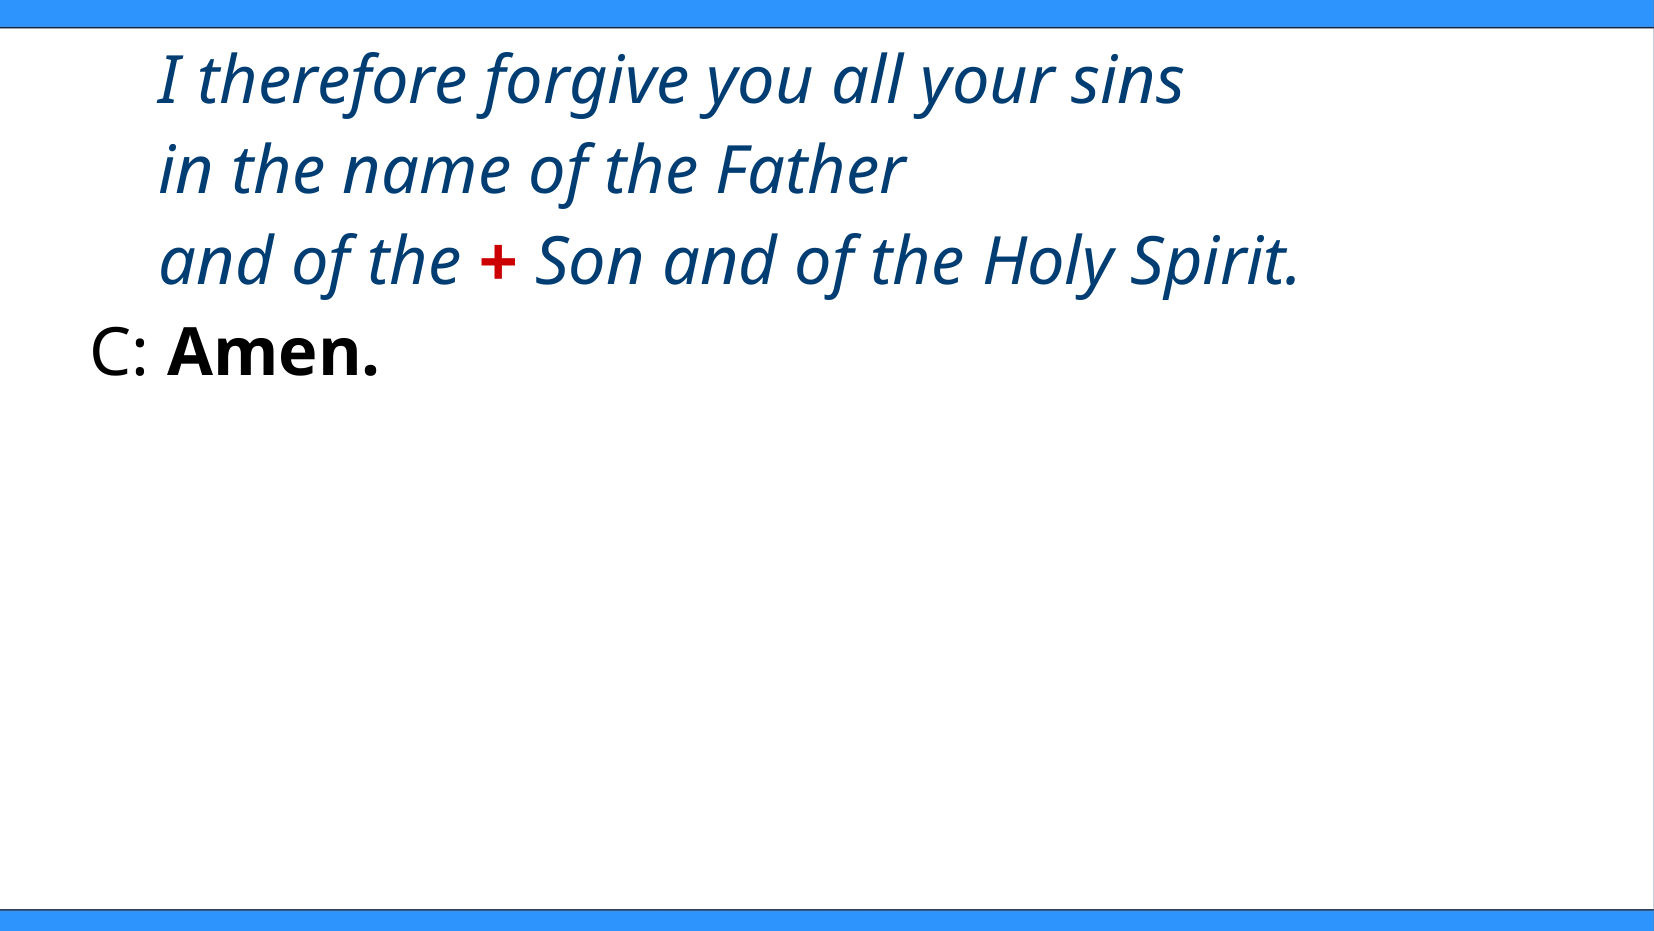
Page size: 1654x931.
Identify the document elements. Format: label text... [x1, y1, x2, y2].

picture [0, 0, 1654, 931]
text_box I therefore forgive you all your sins in the name of the Father and of the + Son and of the Holy Spirit. C: Amen. [75, 24, 1591, 484]
